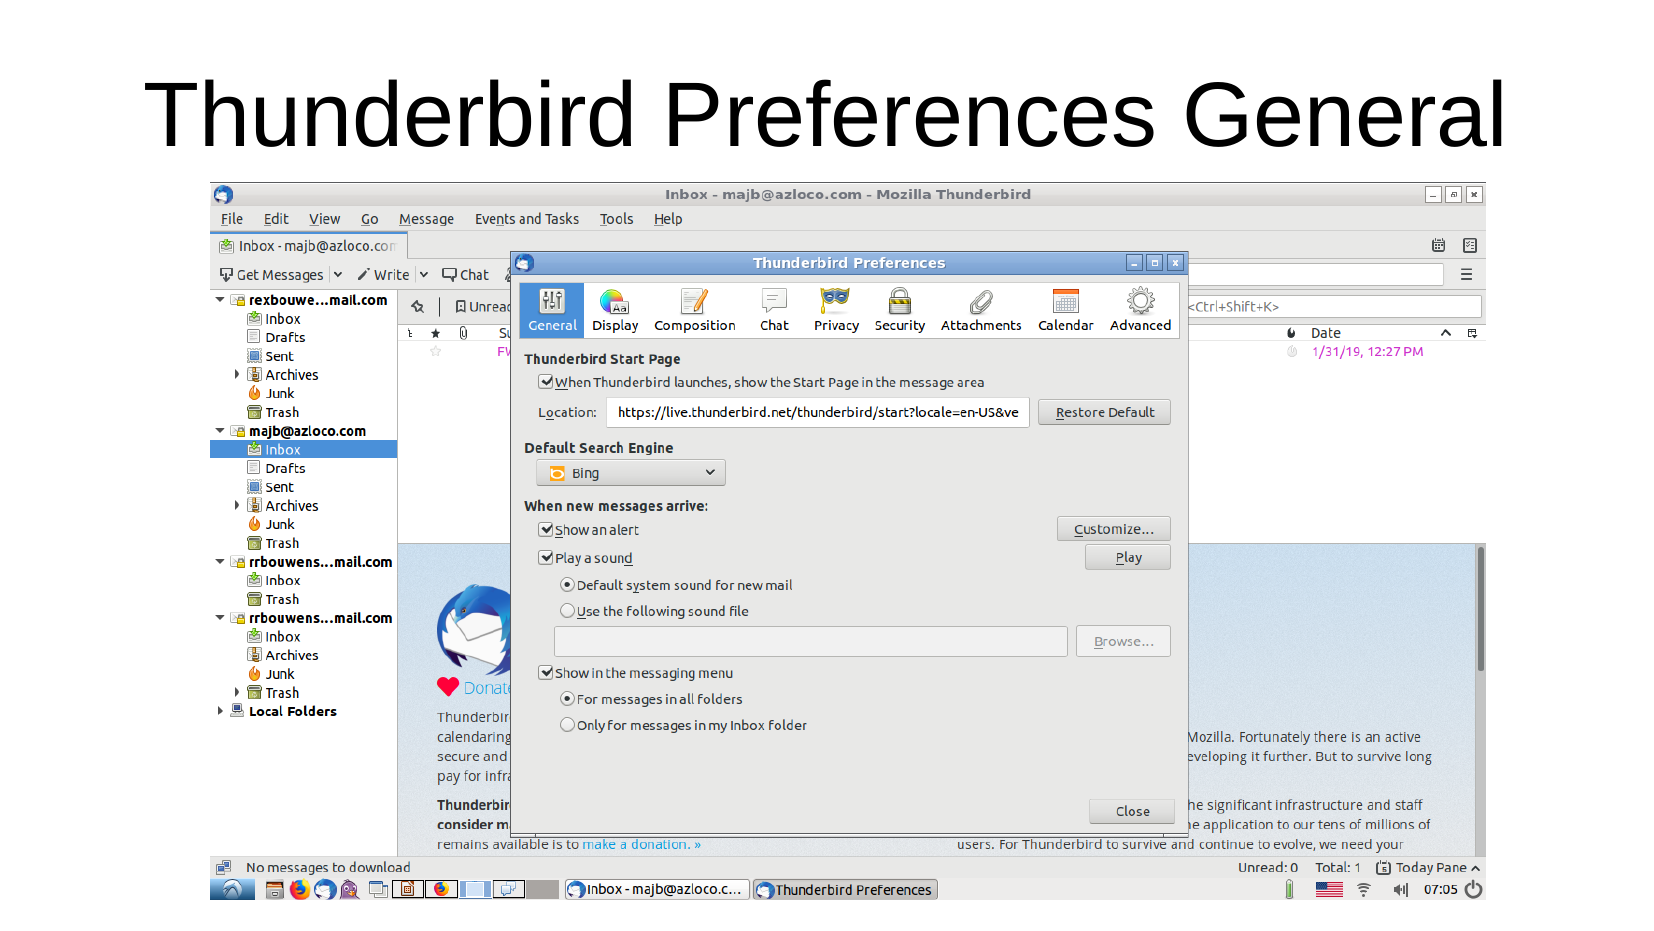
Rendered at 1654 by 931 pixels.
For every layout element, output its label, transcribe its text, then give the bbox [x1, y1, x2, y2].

picture [210, 182, 1486, 901]
title Thunderbird Preferences General [82, 37, 1571, 193]
